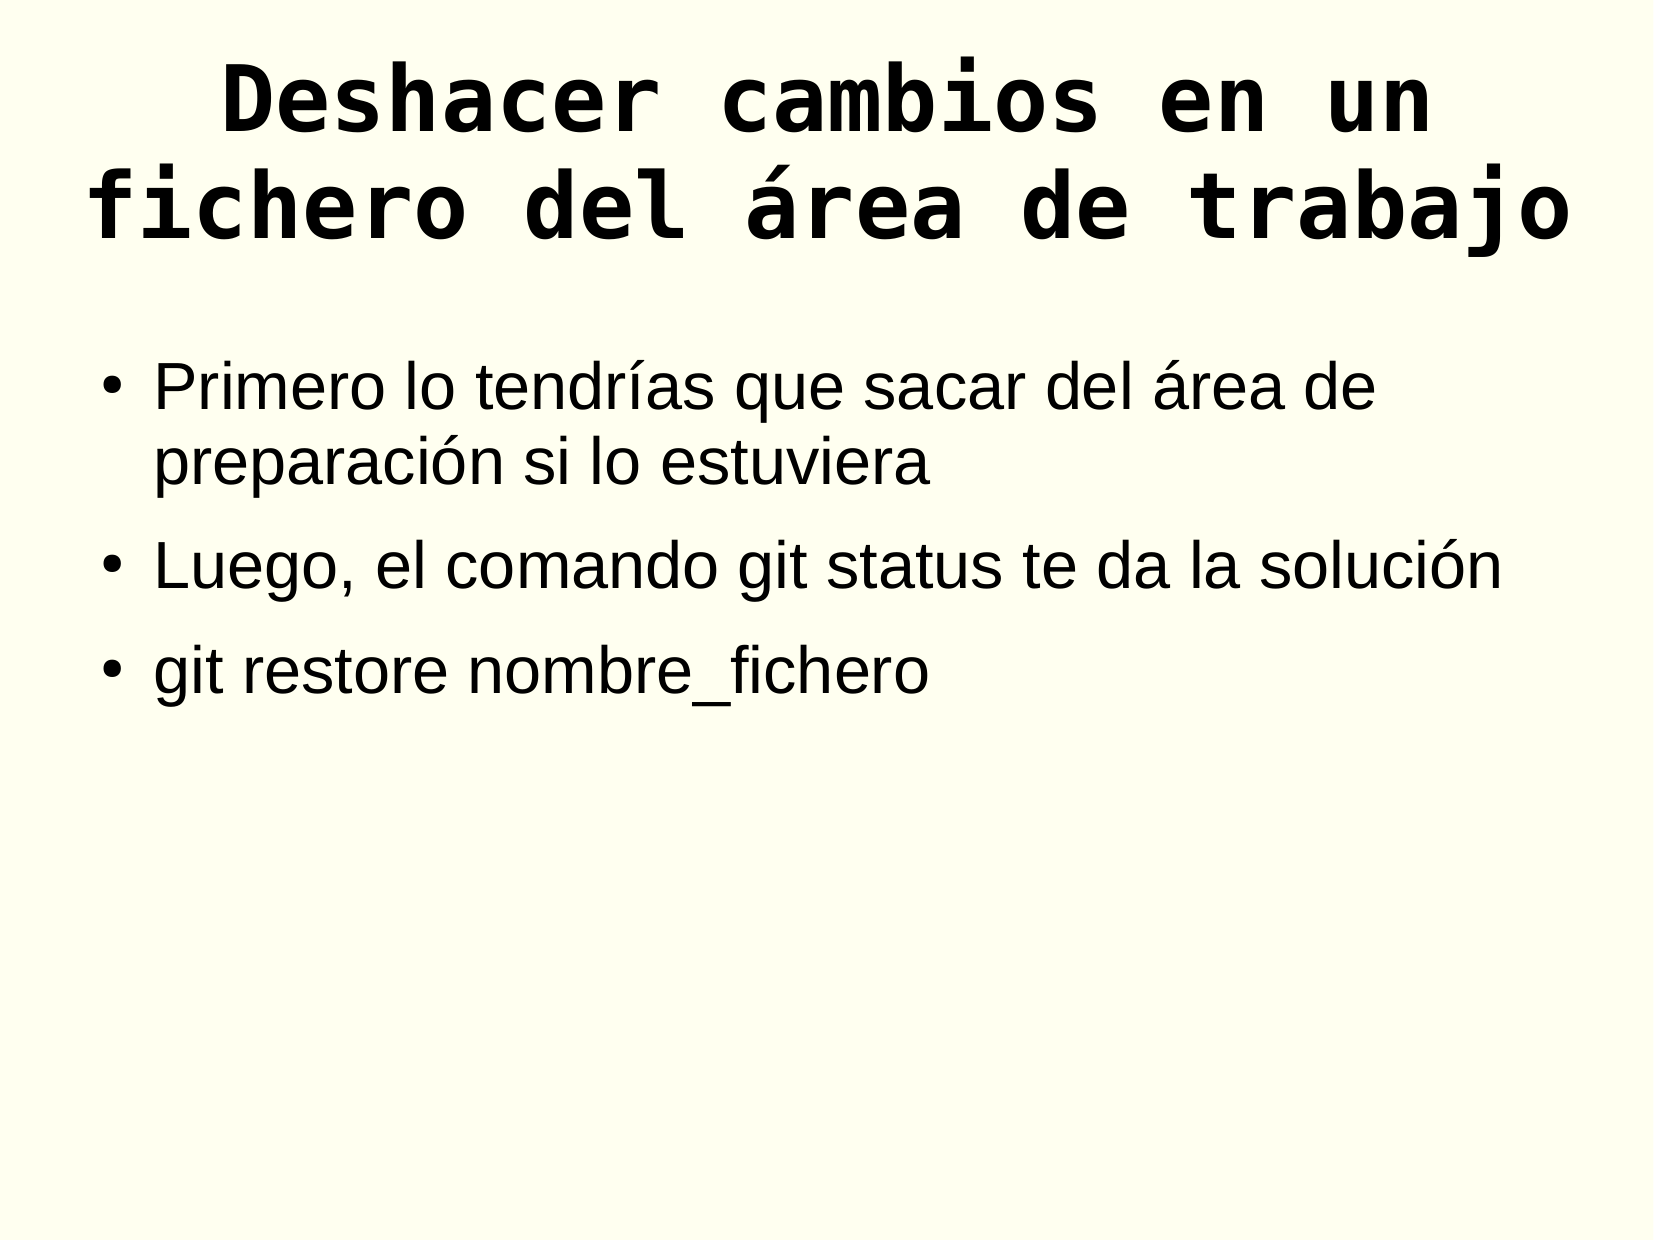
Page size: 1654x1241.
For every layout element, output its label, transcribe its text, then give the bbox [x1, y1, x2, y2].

list Primero lo tendrías que sacar del área de preparación si lo estuviera Luego, el comando git status te da la solución git restore nombre_fichero [82, 349, 1571, 1069]
title Deshacer cambios en un fichero del área de trabajo [45, 0, 1611, 314]
